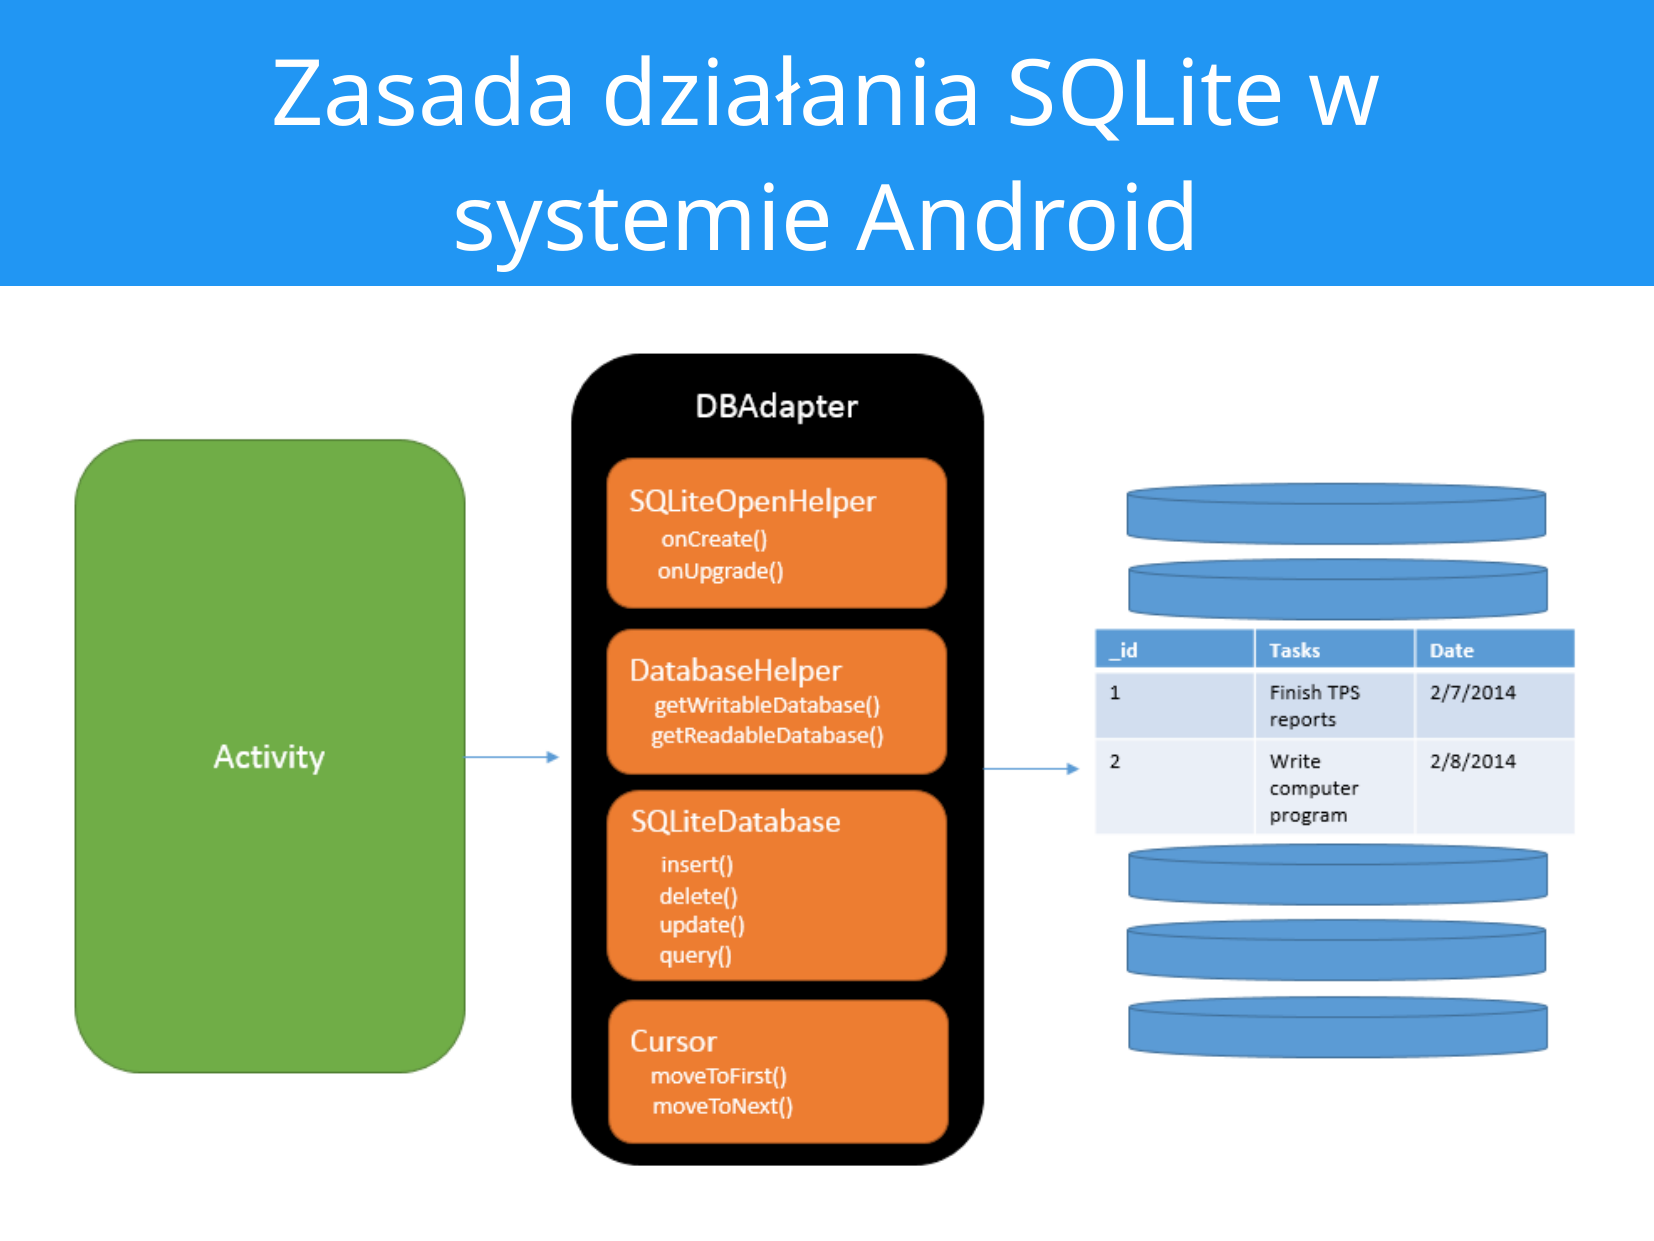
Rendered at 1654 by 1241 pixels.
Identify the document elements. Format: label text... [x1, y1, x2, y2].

title Zasada działania SQLite w systemie Android [82, 45, 1571, 260]
picture [43, 307, 1607, 1218]
